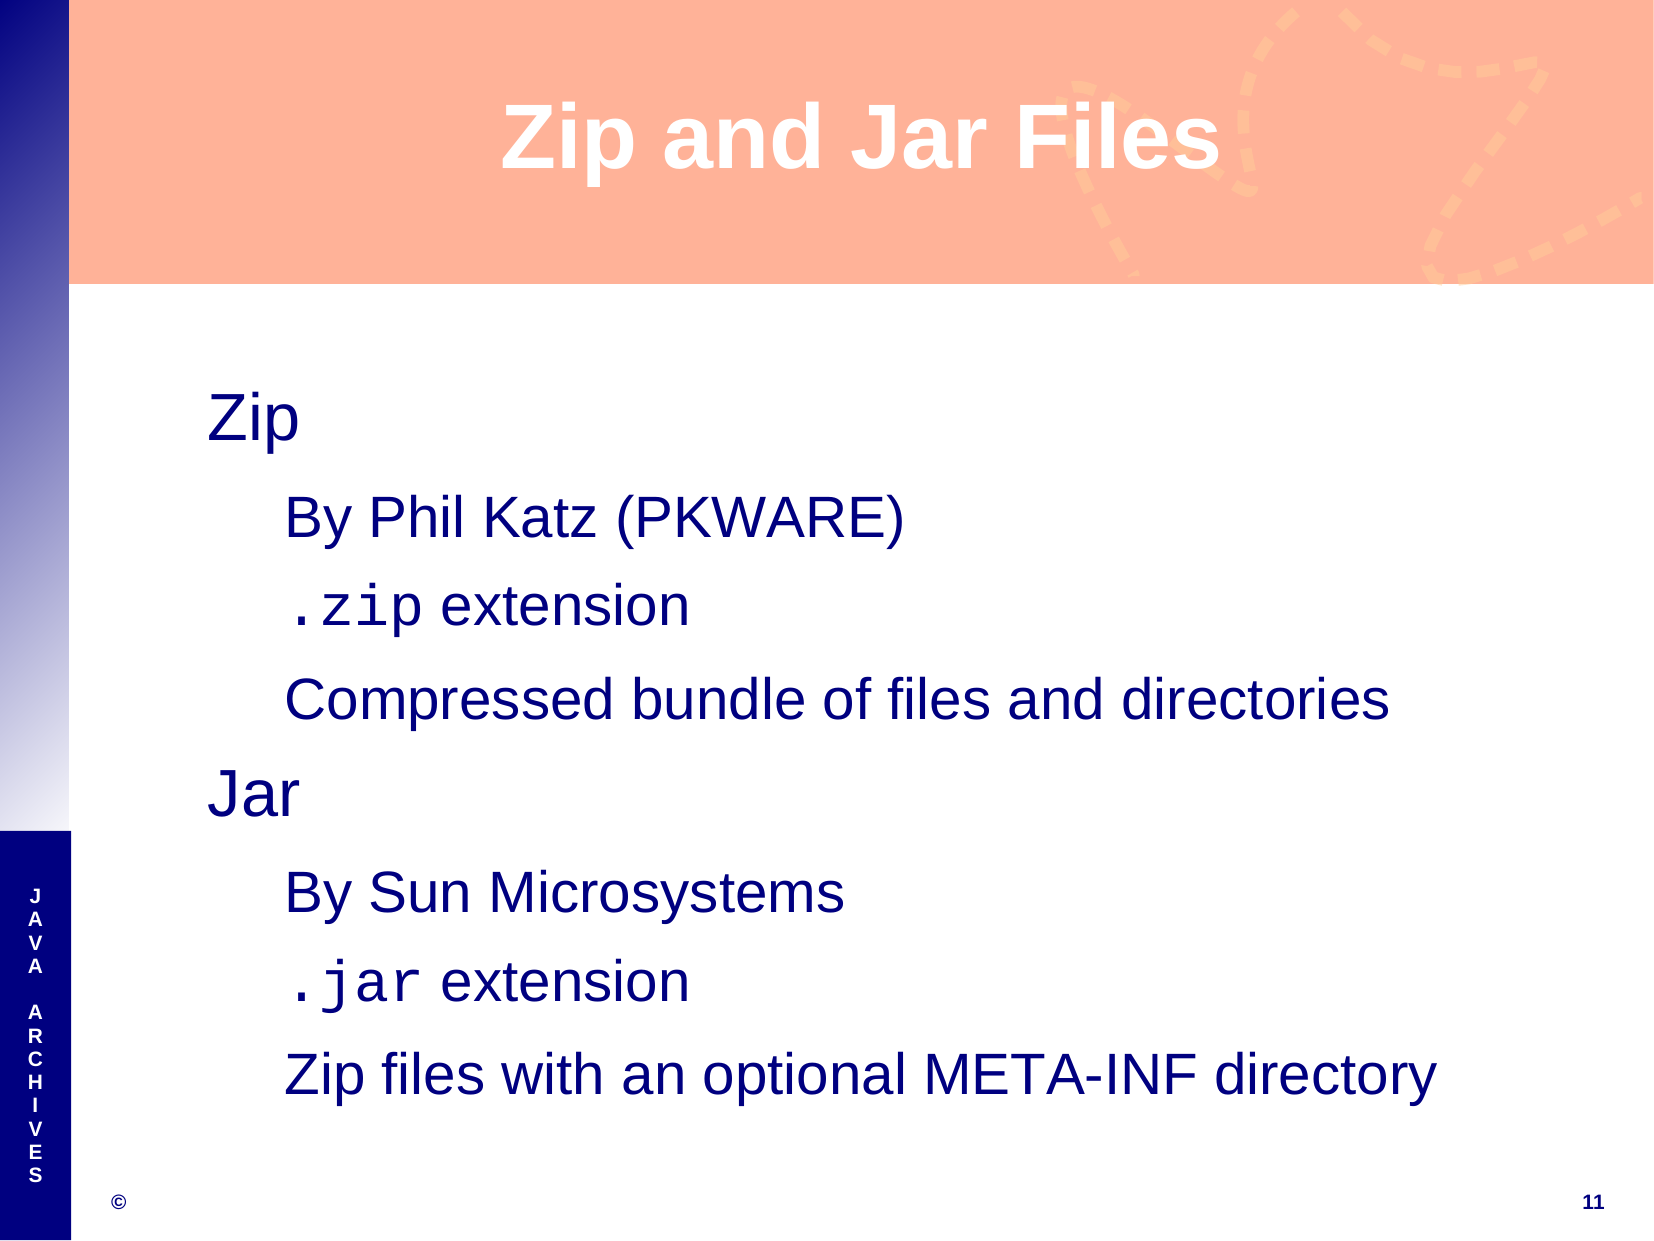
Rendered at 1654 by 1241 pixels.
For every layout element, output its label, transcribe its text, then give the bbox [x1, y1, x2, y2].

list Zip By Phil Katz (PKWARE) .zip extension Compressed bundle of files and directories Jar By Sun Microsystems .jar extension Zip files with an optional META-INF directory [213, 380, 1511, 1108]
text_box J A V A A R C H I V E S [0, 830, 71, 1241]
title Zip and Jar Files [70, 33, 1654, 241]
